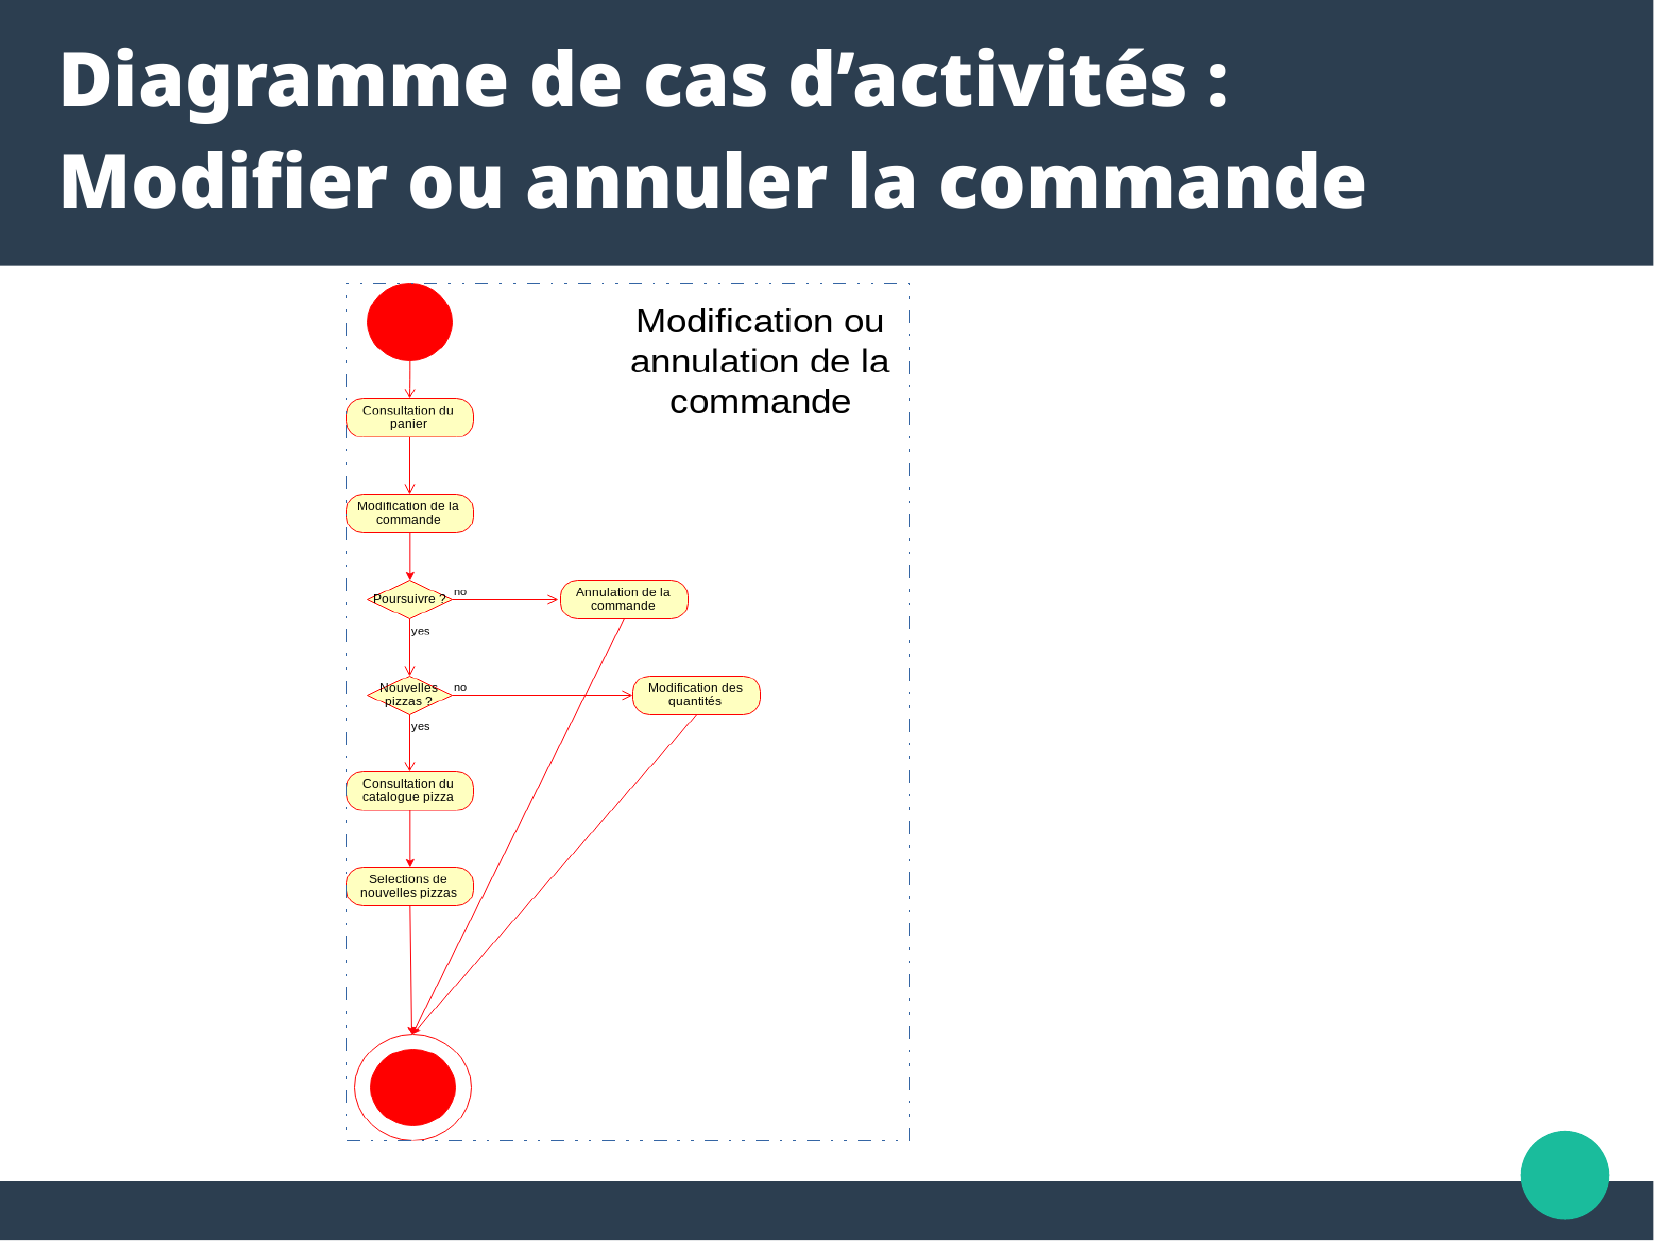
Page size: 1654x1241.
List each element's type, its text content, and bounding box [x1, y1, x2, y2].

title Diagramme de cas d’activités : Modifier ou annuler la commande [59, 40, 1595, 216]
picture [346, 283, 910, 1141]
